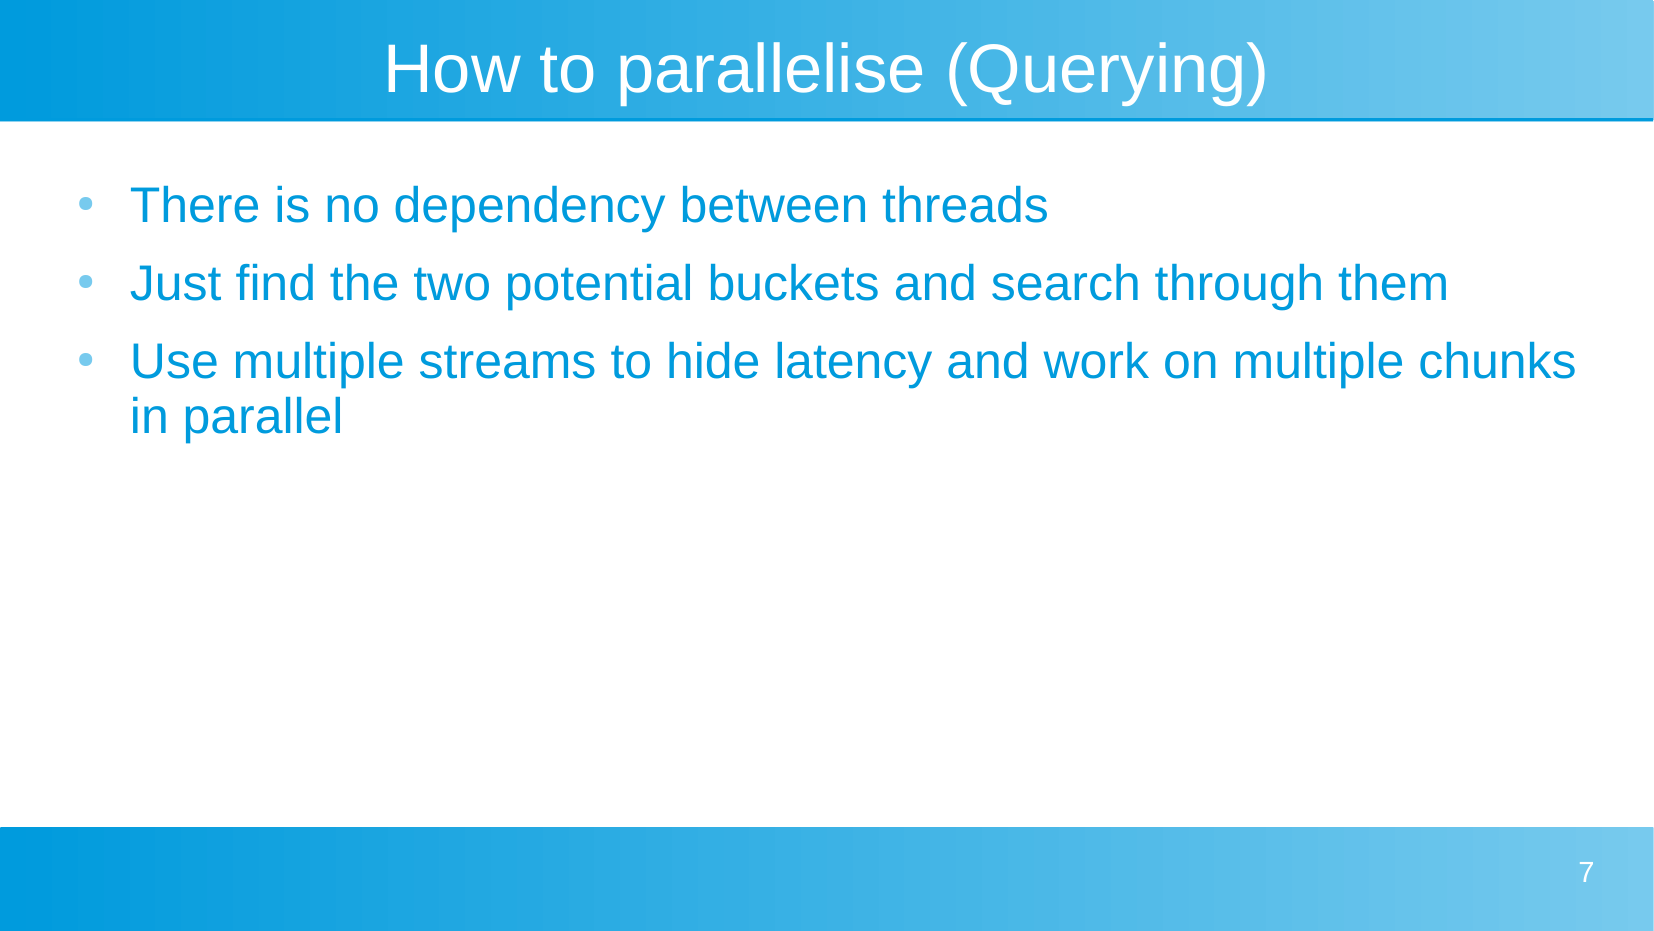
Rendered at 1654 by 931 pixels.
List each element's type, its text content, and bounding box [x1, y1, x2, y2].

list There is no dependency between threads Just find the two potential buckets and search through them Use multiple streams to hide latency and work on multiple chunks in parallel [59, 177, 1595, 768]
title How to parallelise (Querying) [59, 29, 1595, 108]
